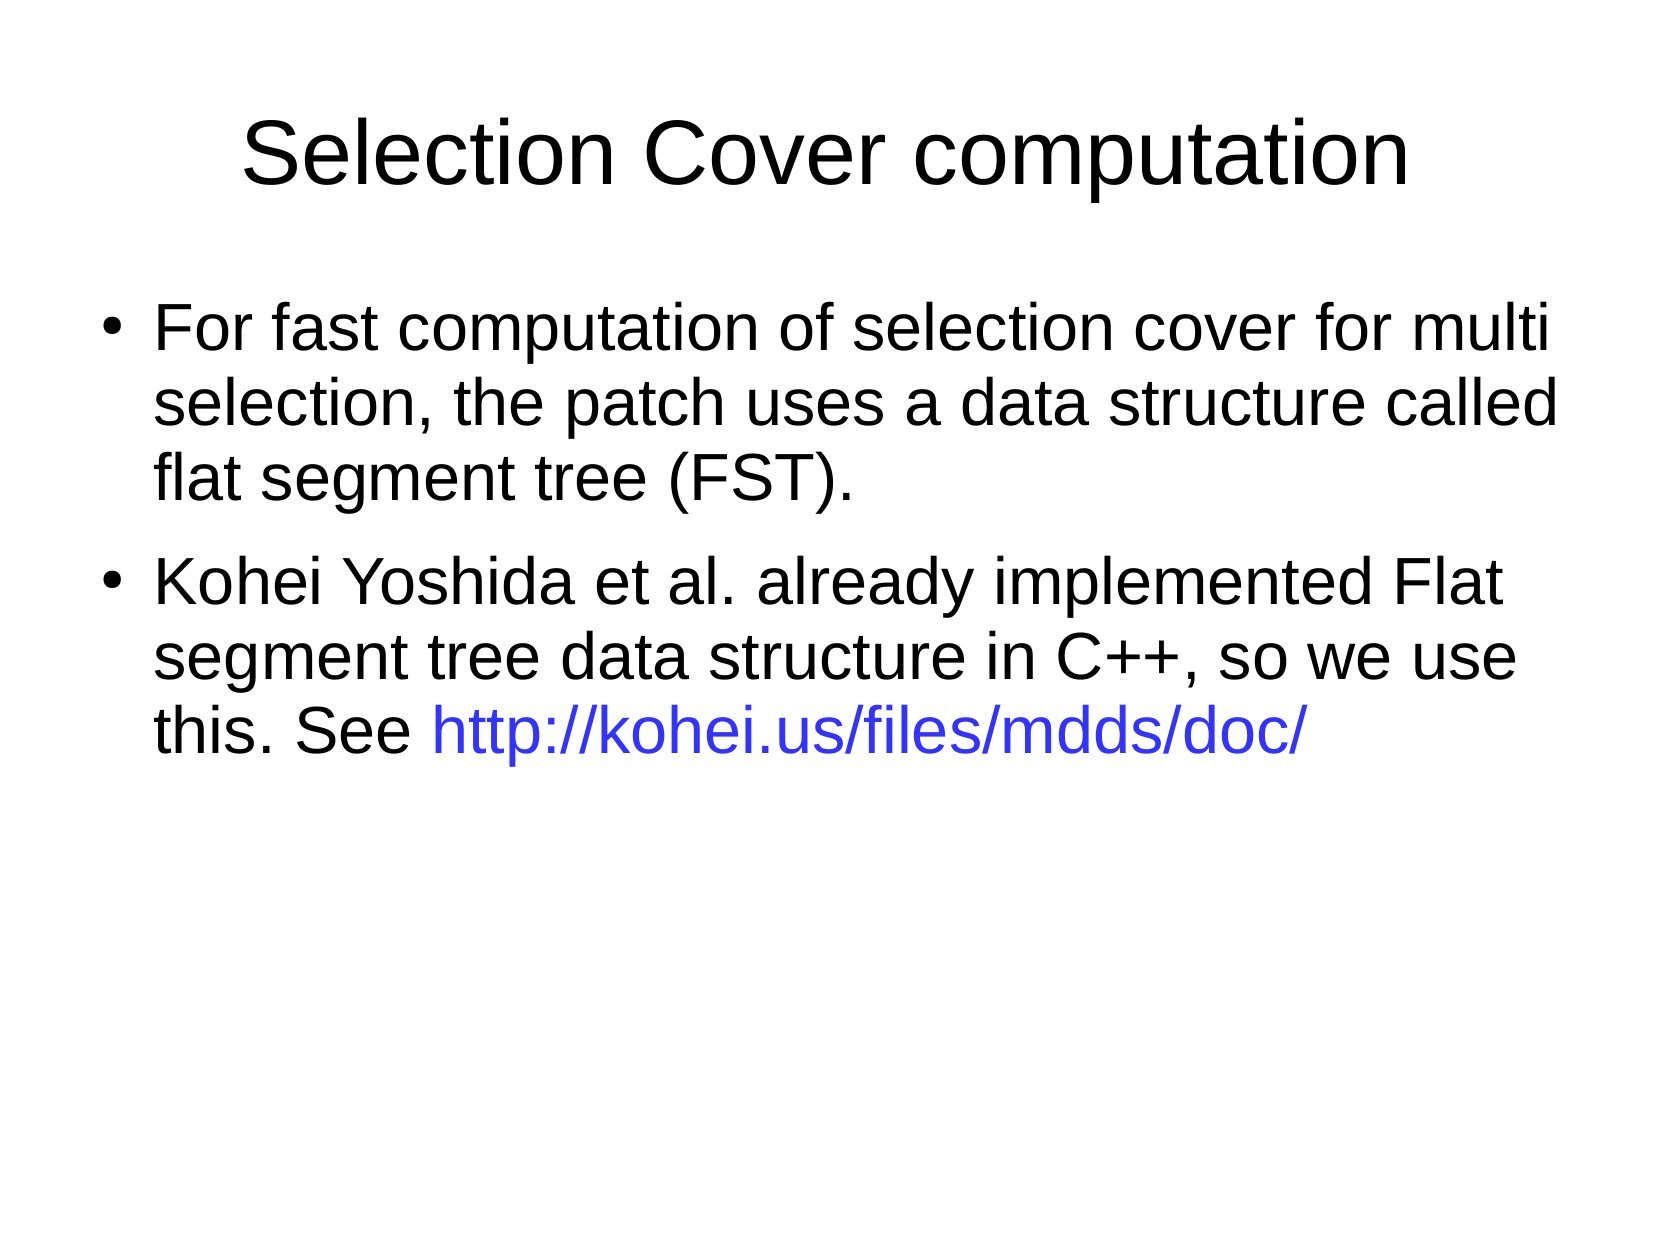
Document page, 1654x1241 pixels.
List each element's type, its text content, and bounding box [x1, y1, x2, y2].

list For fast computation of selection cover for multi selection, the patch uses a data structure called flat segment tree (FST). Kohei Yoshida et al. already implemented Flat segment tree data structure in C++, so we use this. See http://kohei.us/files/mdds/doc/ [82, 290, 1571, 1010]
title Selection Cover computation [82, 49, 1571, 257]
